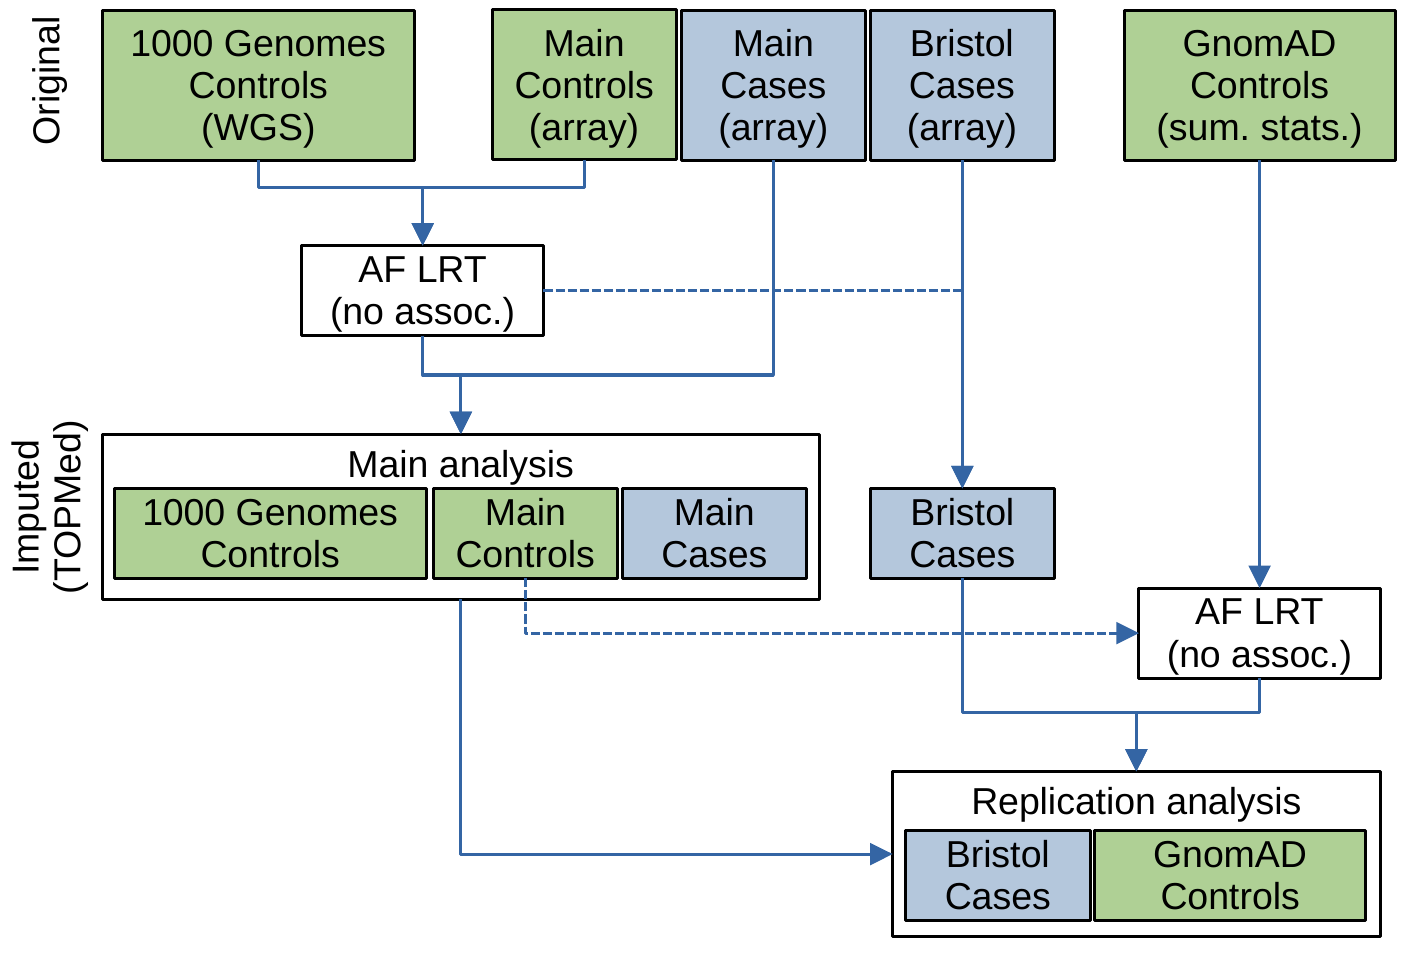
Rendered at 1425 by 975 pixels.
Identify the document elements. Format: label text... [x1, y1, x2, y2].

text_box Imputed (TOPMed) [16, 390, 76, 624]
text_box Imputed (TOPMed) [57, 535, 76, 554]
text_box Main Controls (array) [492, 9, 677, 160]
text_box Original [16, 0, 76, 175]
text_box Replication analysis [892, 771, 1381, 937]
text_box Bristol Cases [870, 488, 1055, 579]
text_box AF LRT (no assoc.) [1138, 588, 1381, 679]
text_box AF LRT (no assoc.) [301, 245, 544, 336]
text_box Bristol Cases (array) [870, 10, 1055, 161]
text_box GnomAD Controls (sum. stats.) [1124, 10, 1396, 161]
text_box Main analysis [102, 434, 820, 600]
text_box 1000 Genomes Controls (WGS) [102, 10, 415, 161]
text_box Main Cases (array) [681, 10, 866, 161]
